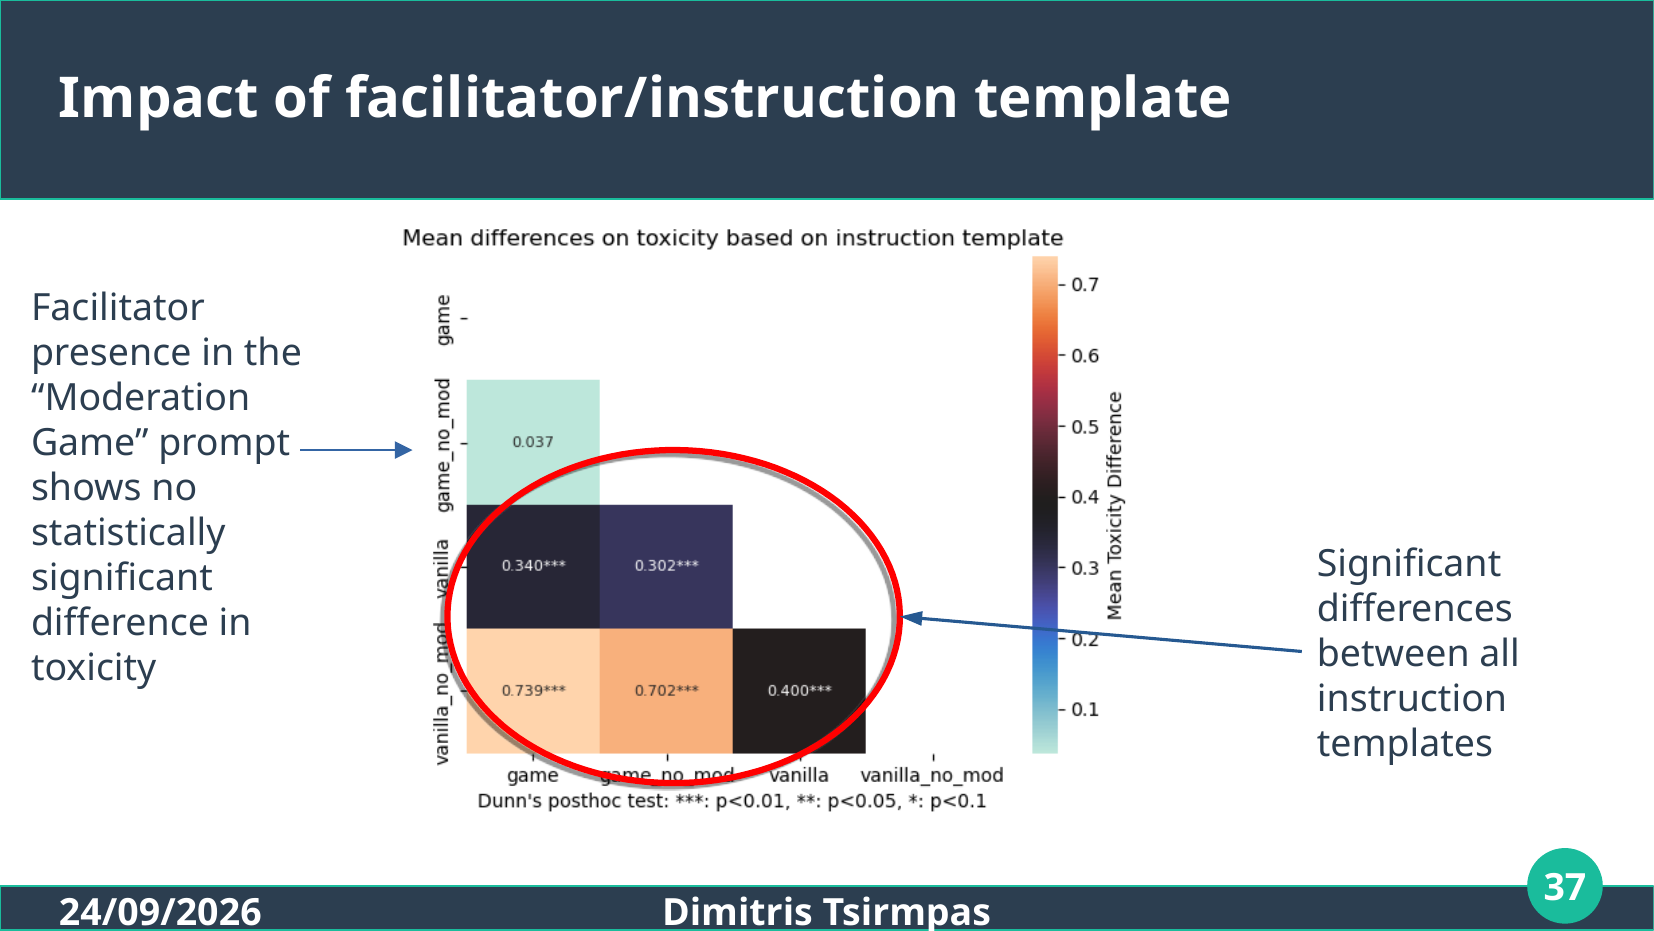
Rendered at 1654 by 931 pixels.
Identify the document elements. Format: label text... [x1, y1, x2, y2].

title Impact of facilitator/instruction template [59, 37, 1595, 155]
text_box Facilitator presence in the “Moderation Game” prompt shows no statistically significant difference in toxicity [15, 275, 338, 696]
picture [451, 454, 896, 779]
picture [389, 216, 1140, 826]
text_box Significant differences between all instruction templates [1301, 531, 1624, 772]
